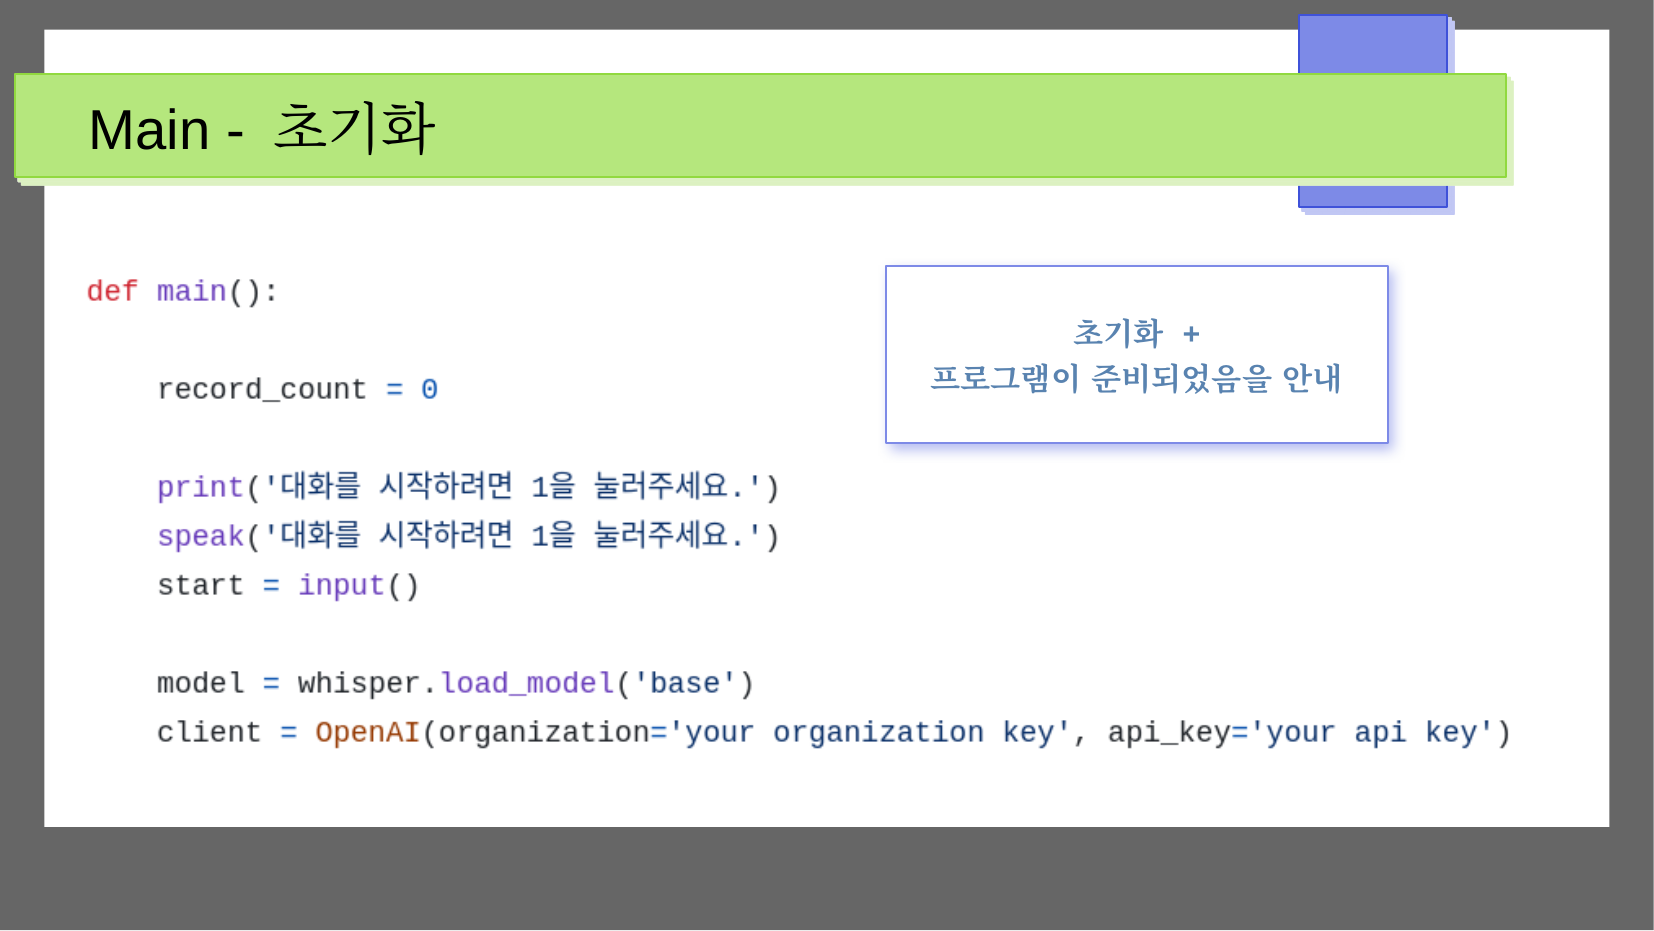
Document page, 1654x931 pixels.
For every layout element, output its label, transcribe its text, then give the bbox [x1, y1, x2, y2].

title Main - 초기화 [88, 73, 1506, 178]
picture [59, 265, 1531, 768]
text_box 초기화 + 프로그램이 준비되었음을 안내 [885, 265, 1388, 443]
